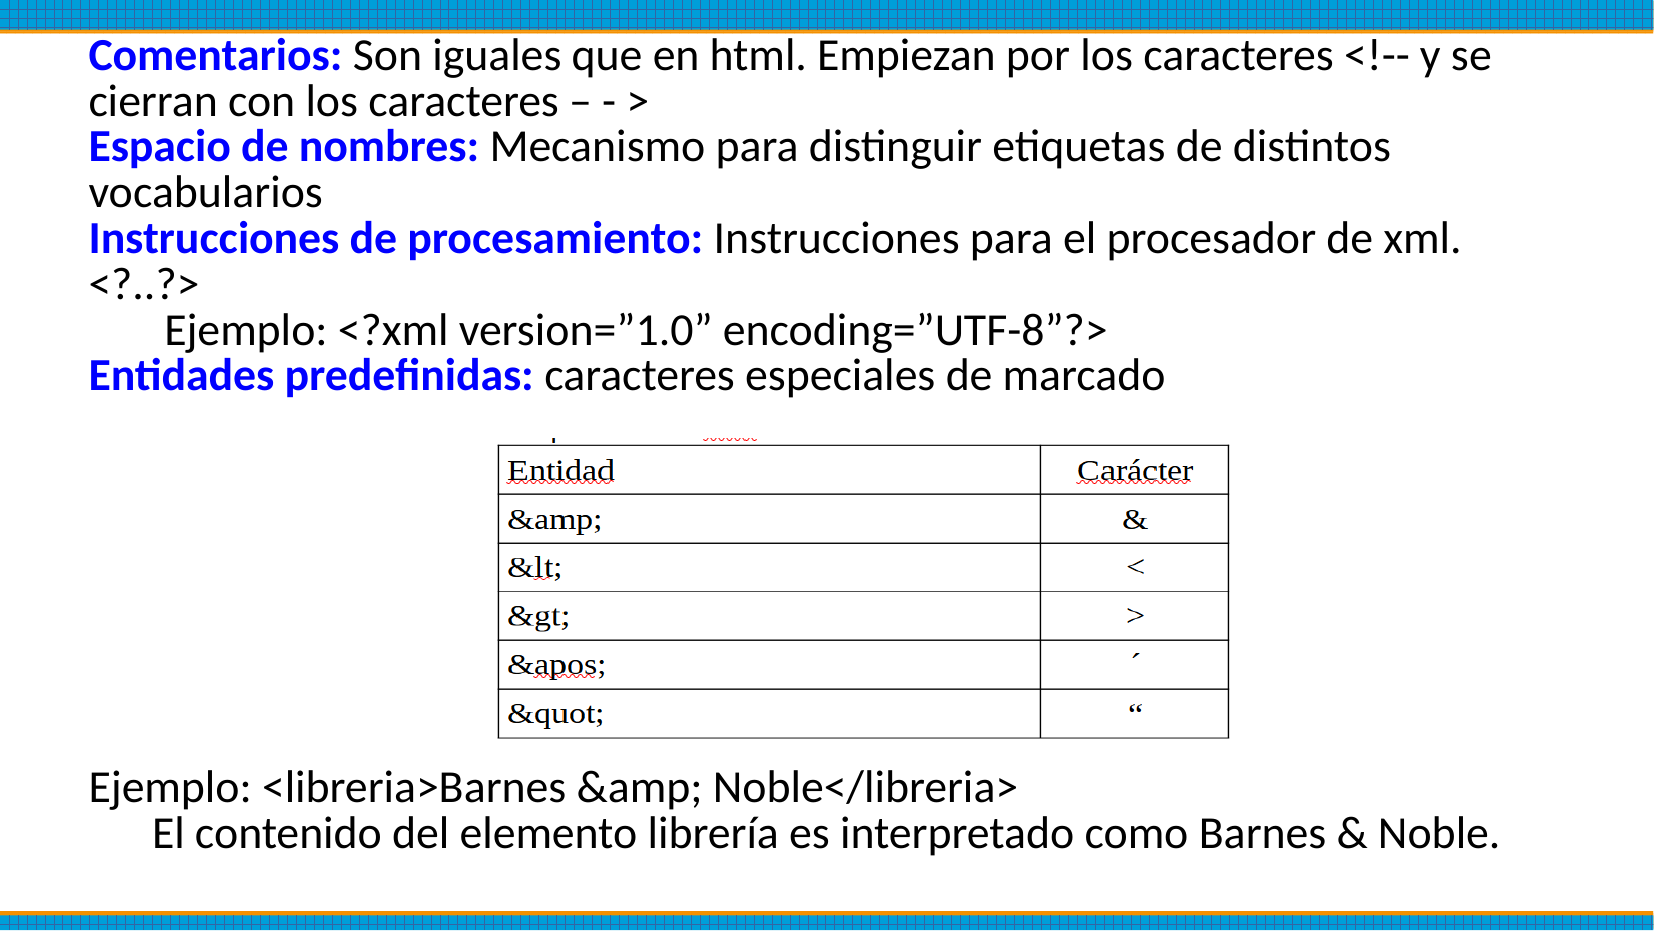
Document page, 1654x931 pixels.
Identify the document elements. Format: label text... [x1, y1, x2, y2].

subtitle Comentarios: Son iguales que en html. Empiezan por los caracteres <!-- y se cierran con los caracteres – - > Espacio de nombres: Mecanismo para distinguir etiquetas de distintos vocabularios Instrucciones de procesamiento: Instrucciones para el procesador de xml. <?..?> Ejemplo: <?xml version=”1.0” encoding=”UTF-8”?> Entidades predefinidas: caracteres especiales de marcado Ejemplo: <libreria>Barnes &amp; Noble</libreria> El contenido del elemento librería es interpretado como Barnes & Noble. [88, 27, 1565, 869]
picture [472, 438, 1247, 739]
